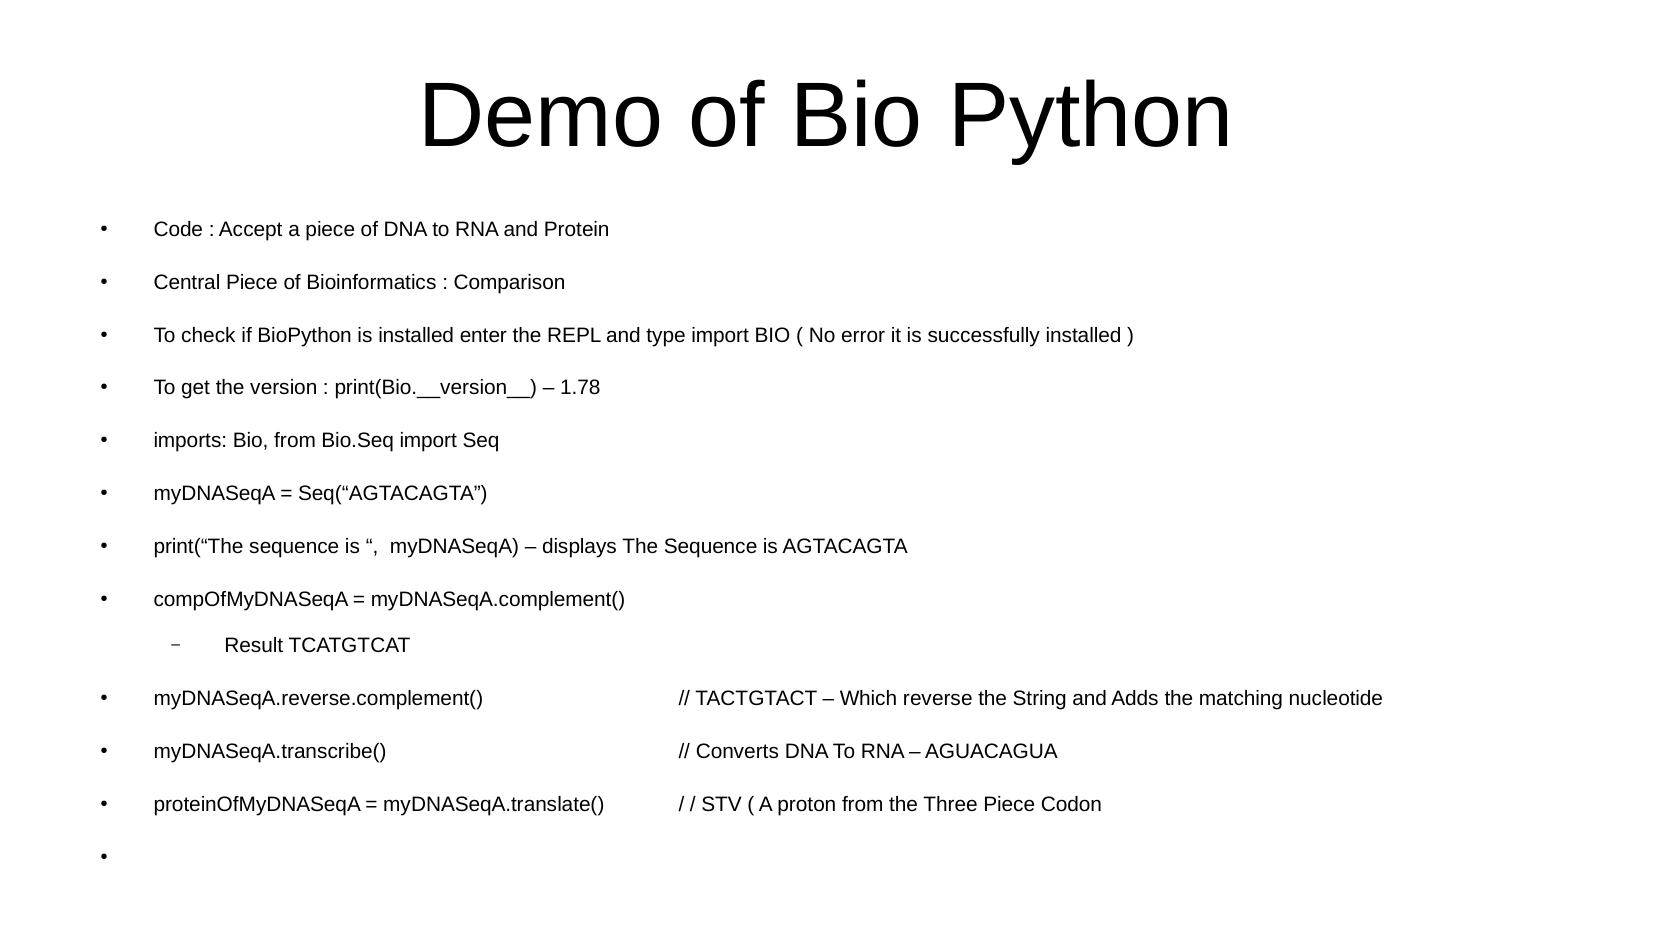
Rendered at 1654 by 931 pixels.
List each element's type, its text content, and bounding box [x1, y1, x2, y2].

title Demo of Bio Python [82, 37, 1571, 193]
list Code : Accept a piece of DNA to RNA and Protein Central Piece of Bioinformatics : Comparison To check if BioPython is installed enter the REPL and type import BIO ( No error it is successfully installed ) To get the version : print(Bio.__version__) – 1.78 imports: Bio, from Bio.Seq import Seq myDNASeqA = Seq(“AGTACAGTA”) print(“The sequence is “, myDNASeqA) – displays The Sequence is AGTACAGTA compOfMyDNASeqA = myDNASeqA.complement() Result TCATGTCAT myDNASeqA.reverse.complement() // TACTGTACT – Which reverse the String and Adds the matching nucleotide myDNASeqA.transcribe() // Converts DNA To RNA – AGUACAGUA proteinOfMyDNASeqA = myDNASeqA.translate() / / STV ( A proton from the Three Piece Codon [82, 217, 1621, 901]
